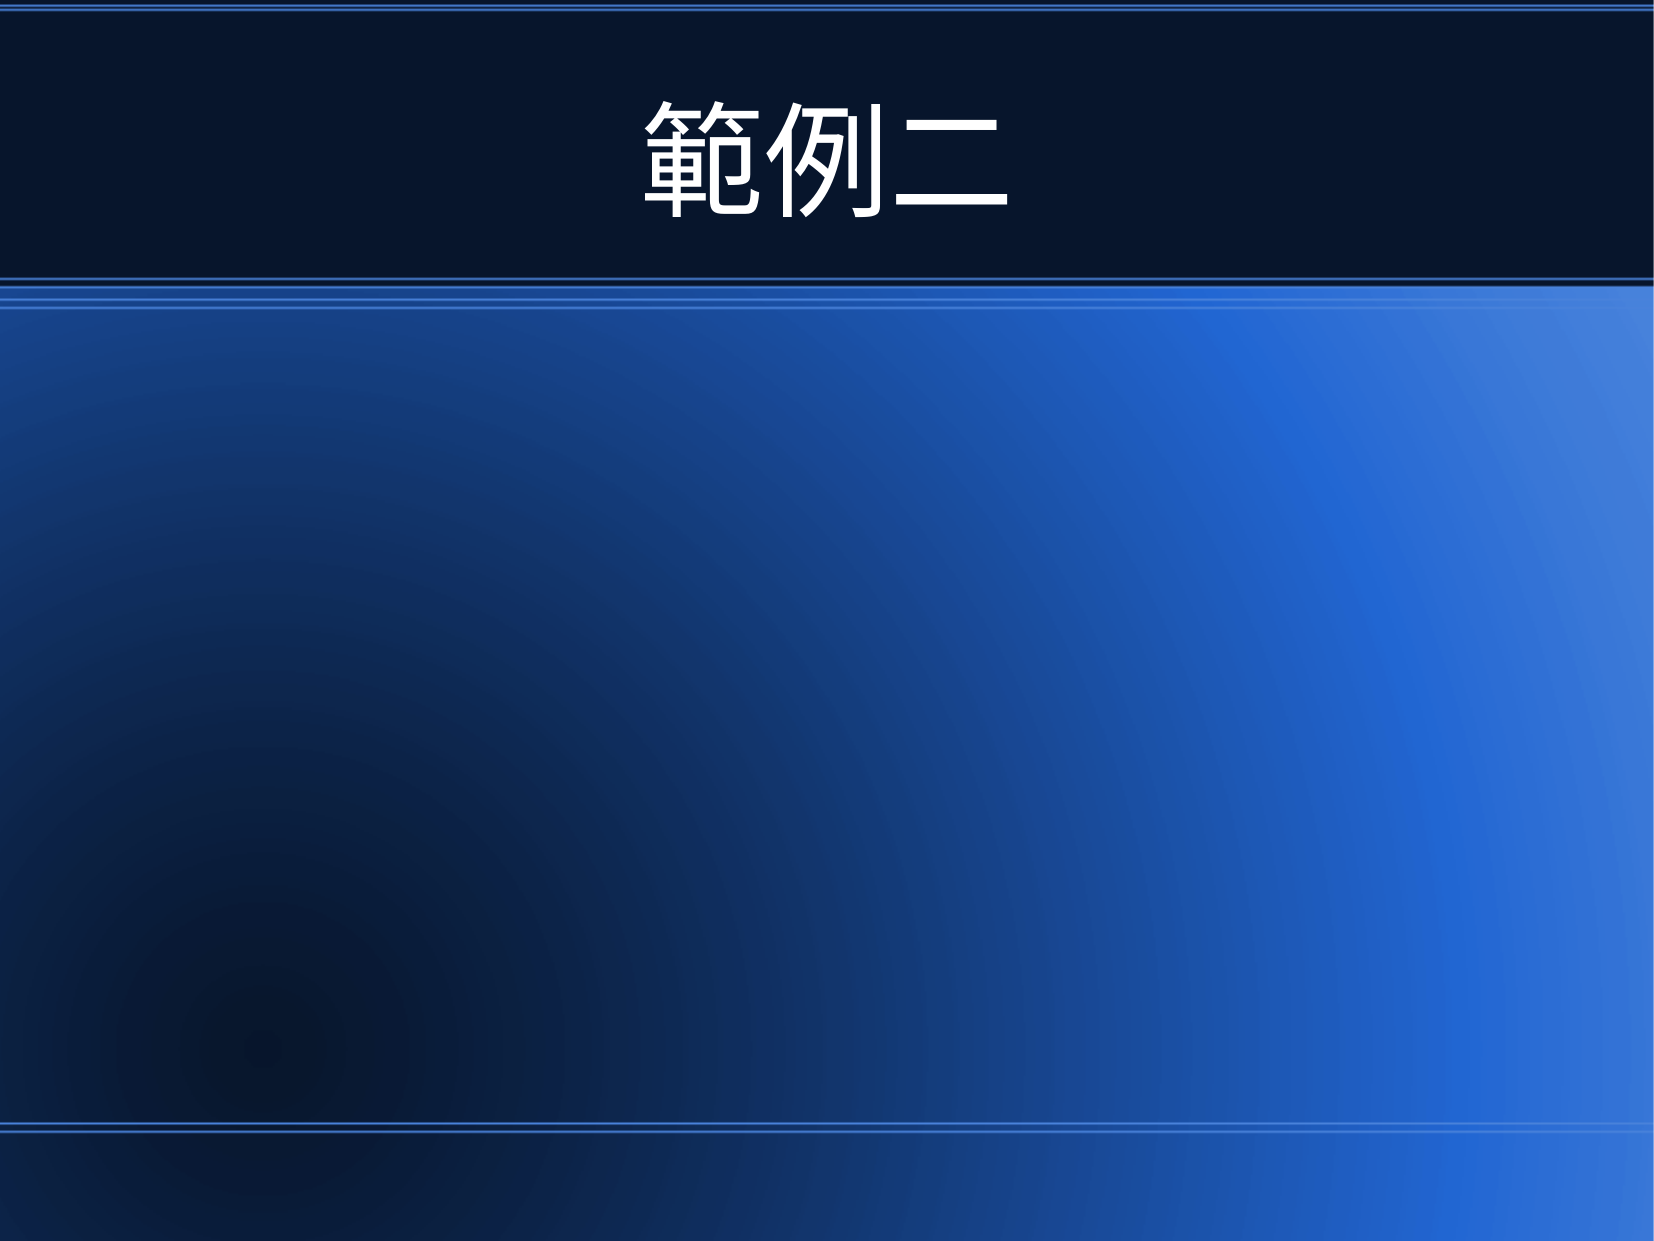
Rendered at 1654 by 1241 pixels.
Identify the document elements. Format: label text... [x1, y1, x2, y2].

title 範例二 [82, 49, 1571, 257]
picture [0, 0, 1654, 1241]
